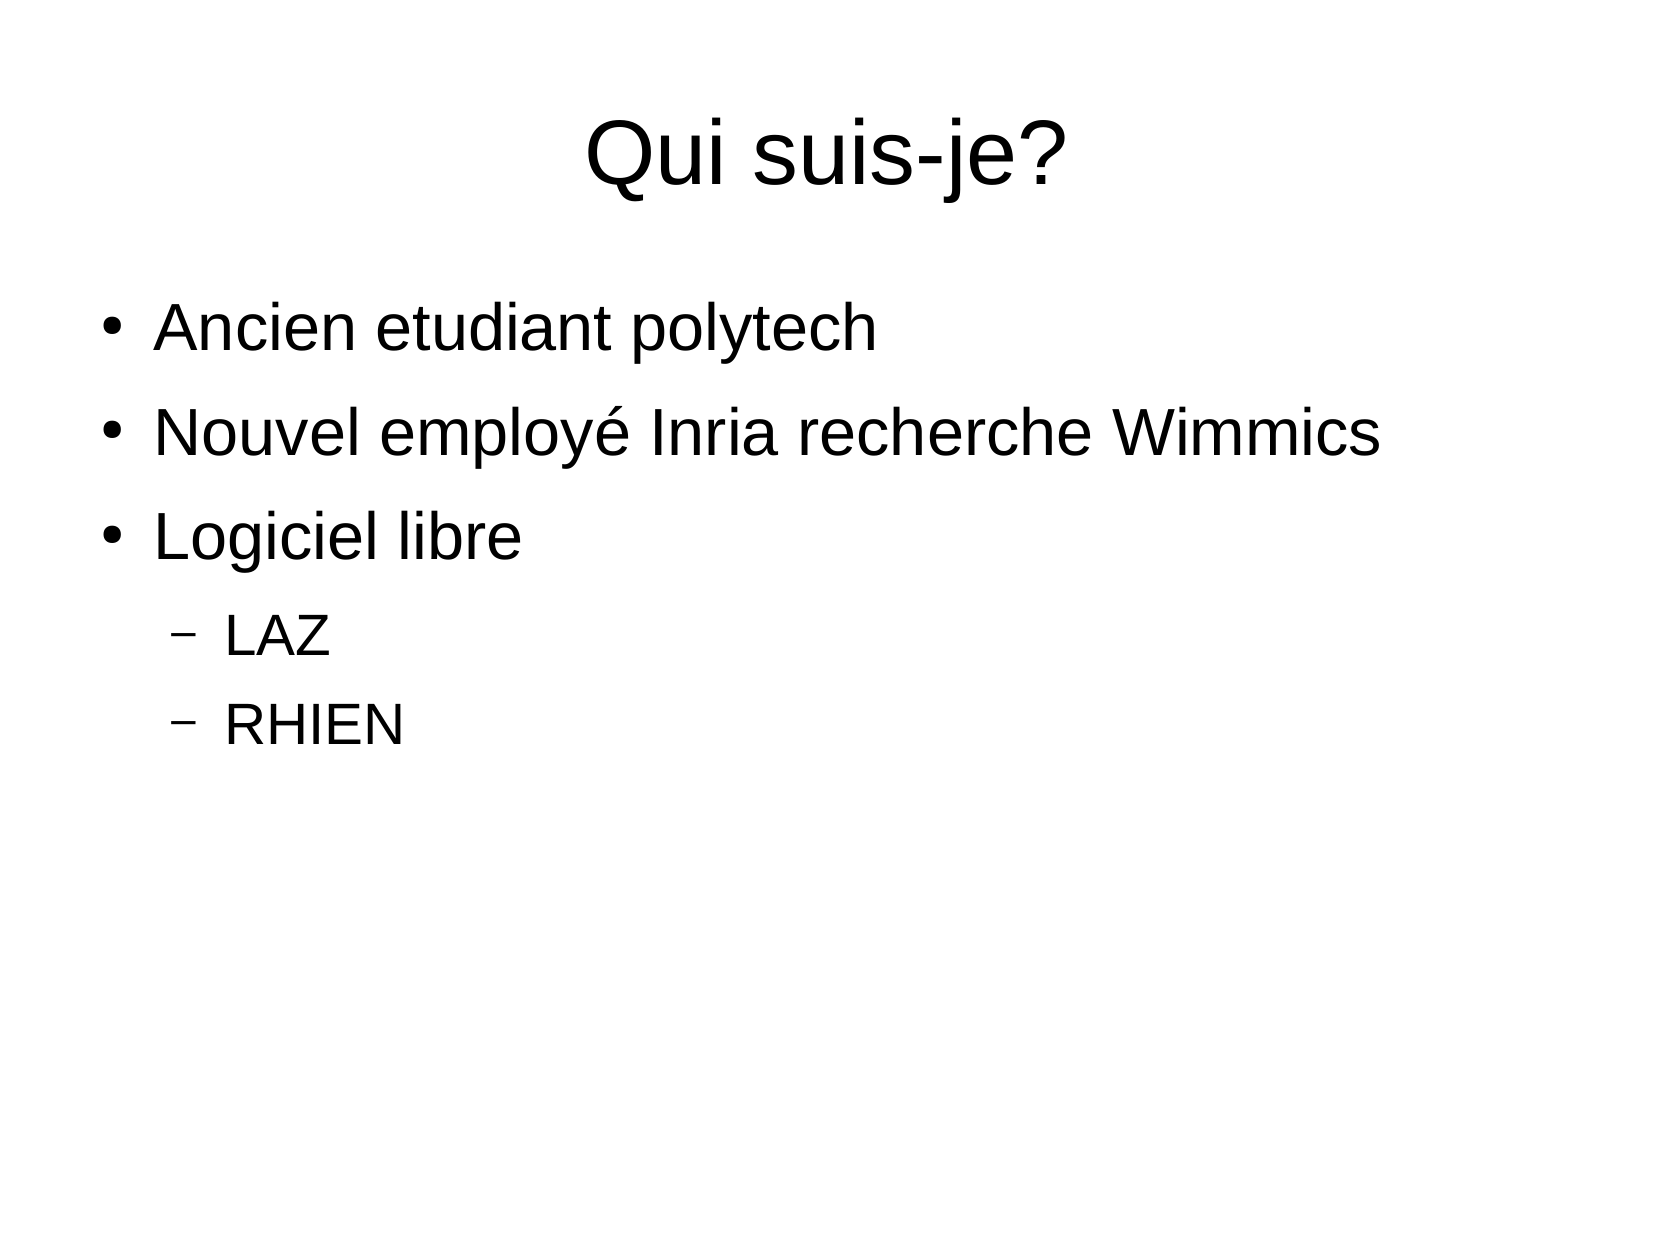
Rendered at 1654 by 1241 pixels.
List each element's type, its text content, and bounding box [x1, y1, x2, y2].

title Qui suis-je? [82, 49, 1571, 257]
list Ancien etudiant polytech Nouvel employé Inria recherche Wimmics Logiciel libre LAZ RHIEN [82, 290, 1538, 1010]
